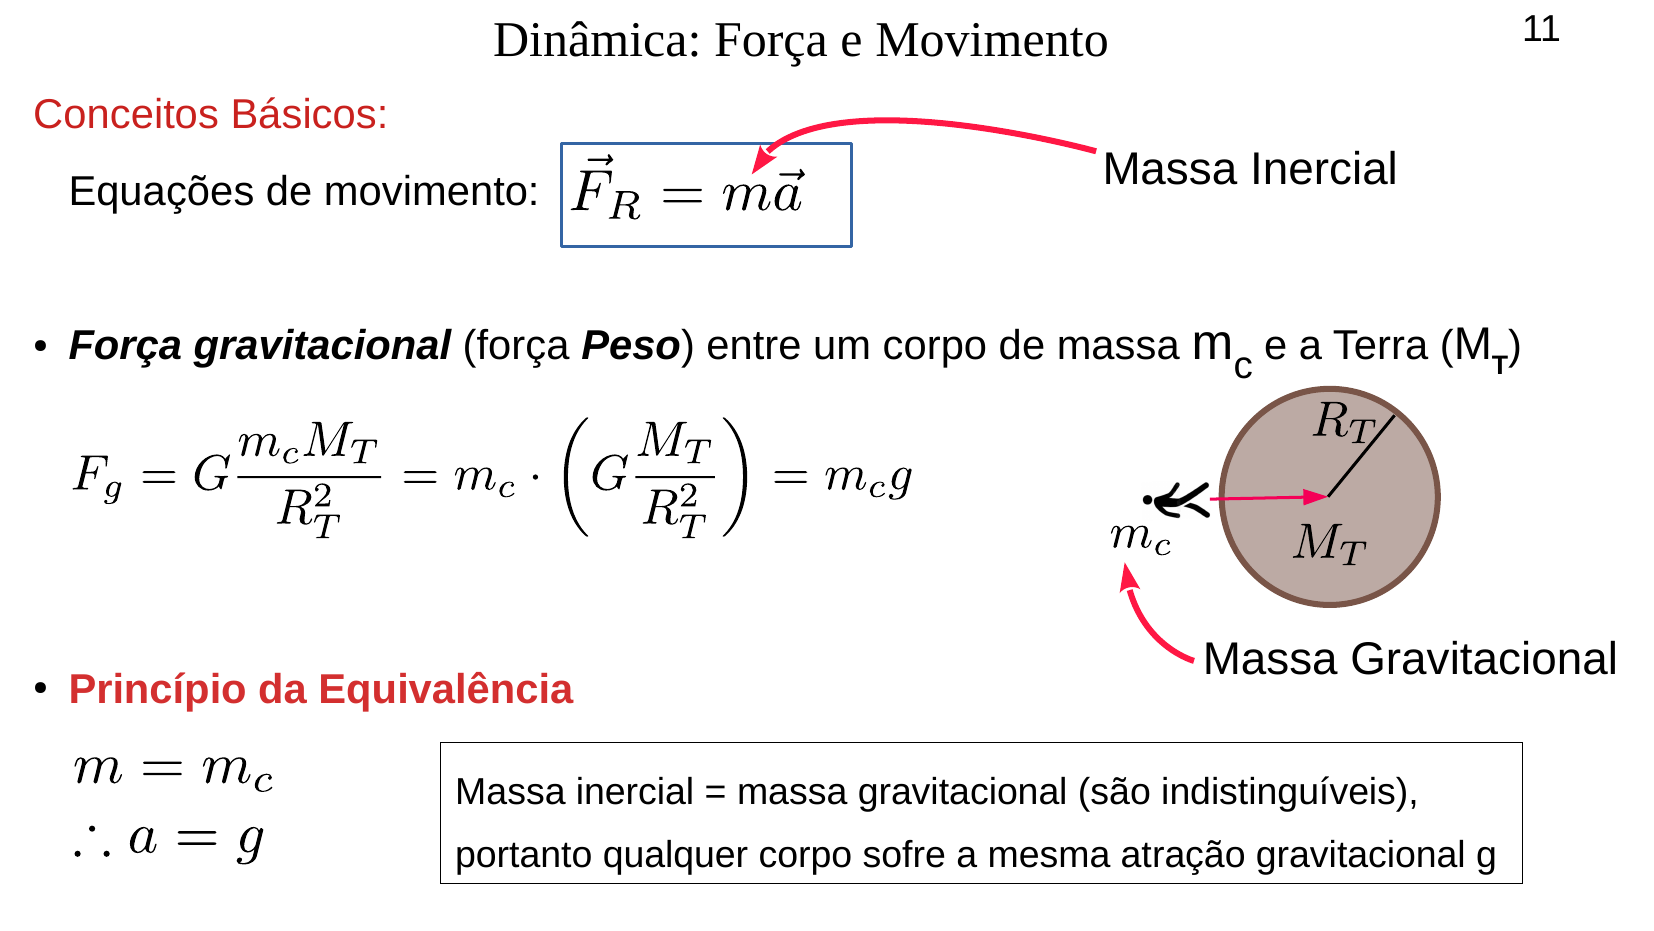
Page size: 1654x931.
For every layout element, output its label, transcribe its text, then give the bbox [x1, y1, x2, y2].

picture [1141, 480, 1211, 521]
text_box [1221, 388, 1376, 497]
text_box 12 [1507, 0, 1654, 71]
picture [1308, 399, 1378, 445]
text_box [1221, 400, 1438, 605]
text_box Massa Inercial [1087, 135, 1414, 202]
text_box Massa Gravitacional [1188, 625, 1634, 692]
text_box Conceitos Básicos: Equações de movimento: Força gravitacional (força Peso) entre um corpo de massa mc e a Terra (MT) Princípio da Equivalência [18, 83, 1555, 767]
text_box Massa inercial = massa gravitacional (são indistinguíveis), portanto qualquer corpo sofre a mesma atração gravitacional g [440, 742, 1523, 884]
picture [1290, 523, 1367, 566]
picture [70, 417, 912, 539]
picture [1107, 523, 1173, 558]
picture [72, 757, 273, 865]
text_box Dinâmica: Força e Movimento [478, 0, 1149, 82]
picture [566, 151, 808, 222]
